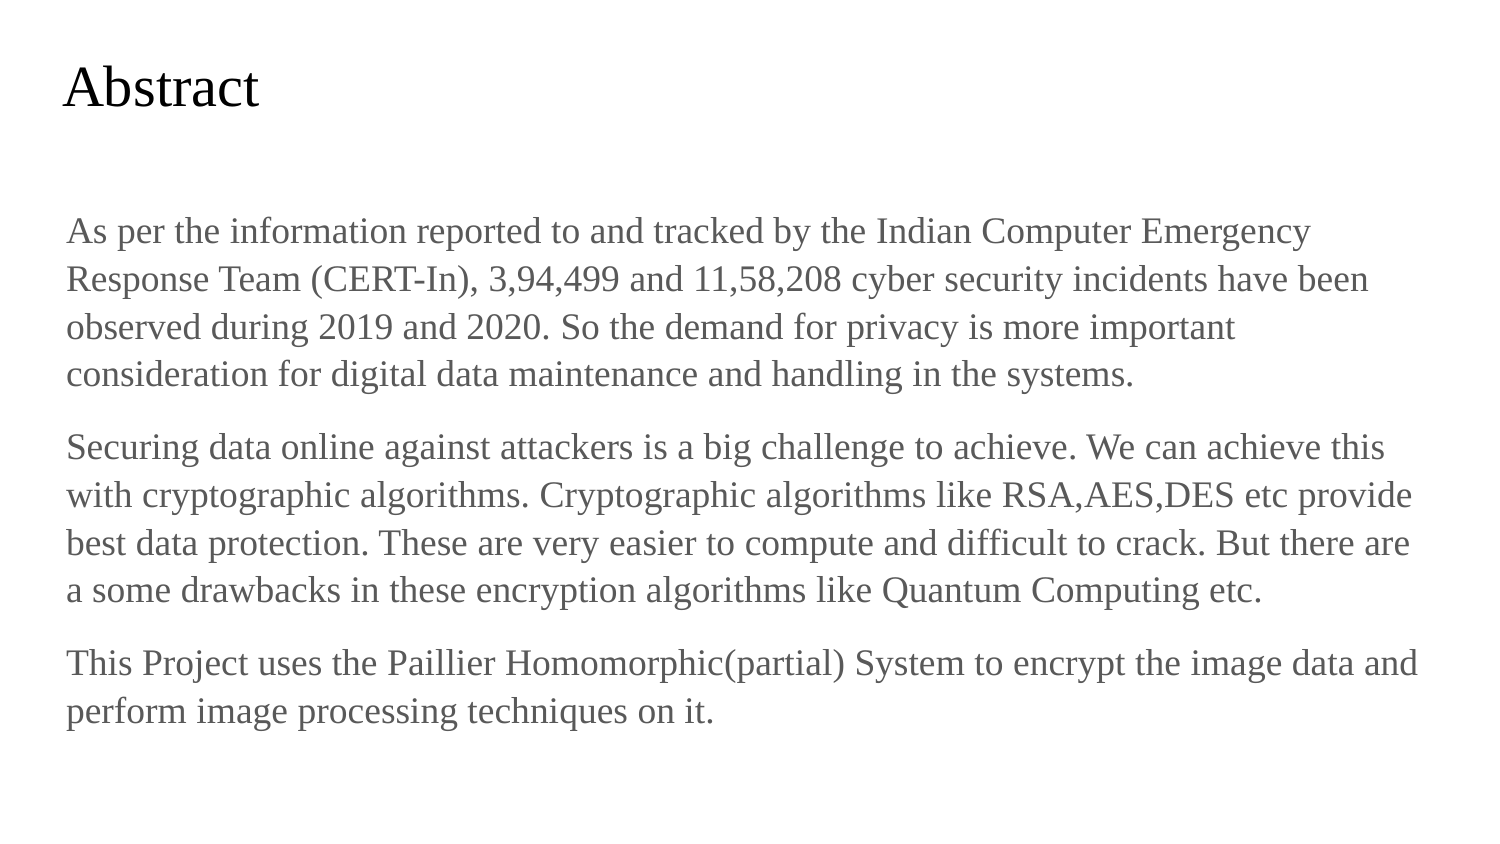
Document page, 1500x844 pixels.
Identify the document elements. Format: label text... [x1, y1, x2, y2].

text_box Abstract [47, 47, 1394, 127]
list As per the information reported to and tracked by the Indian Computer Emergency Response Team (CERT-In), 3,94,499 and 11,58,208 cyber security incidents have been observed during 2019 and 2020. So the demand for privacy is more important consideration for digital data maintenance and handling in the systems. Securing data online against attackers is a big challenge to achieve. We can achieve this with cryptographic algorithms. Cryptographic algorithms like RSA,AES,DES etc provide best data protection. These are very easier to compute and difficult to crack. But there are a some drawbacks in these encryption algorithms like Quantum Computing etc. This Project uses the Paillier Homomorphic(partial) System to encrypt the image data and perform image processing techniques on it. [51, 189, 1449, 750]
